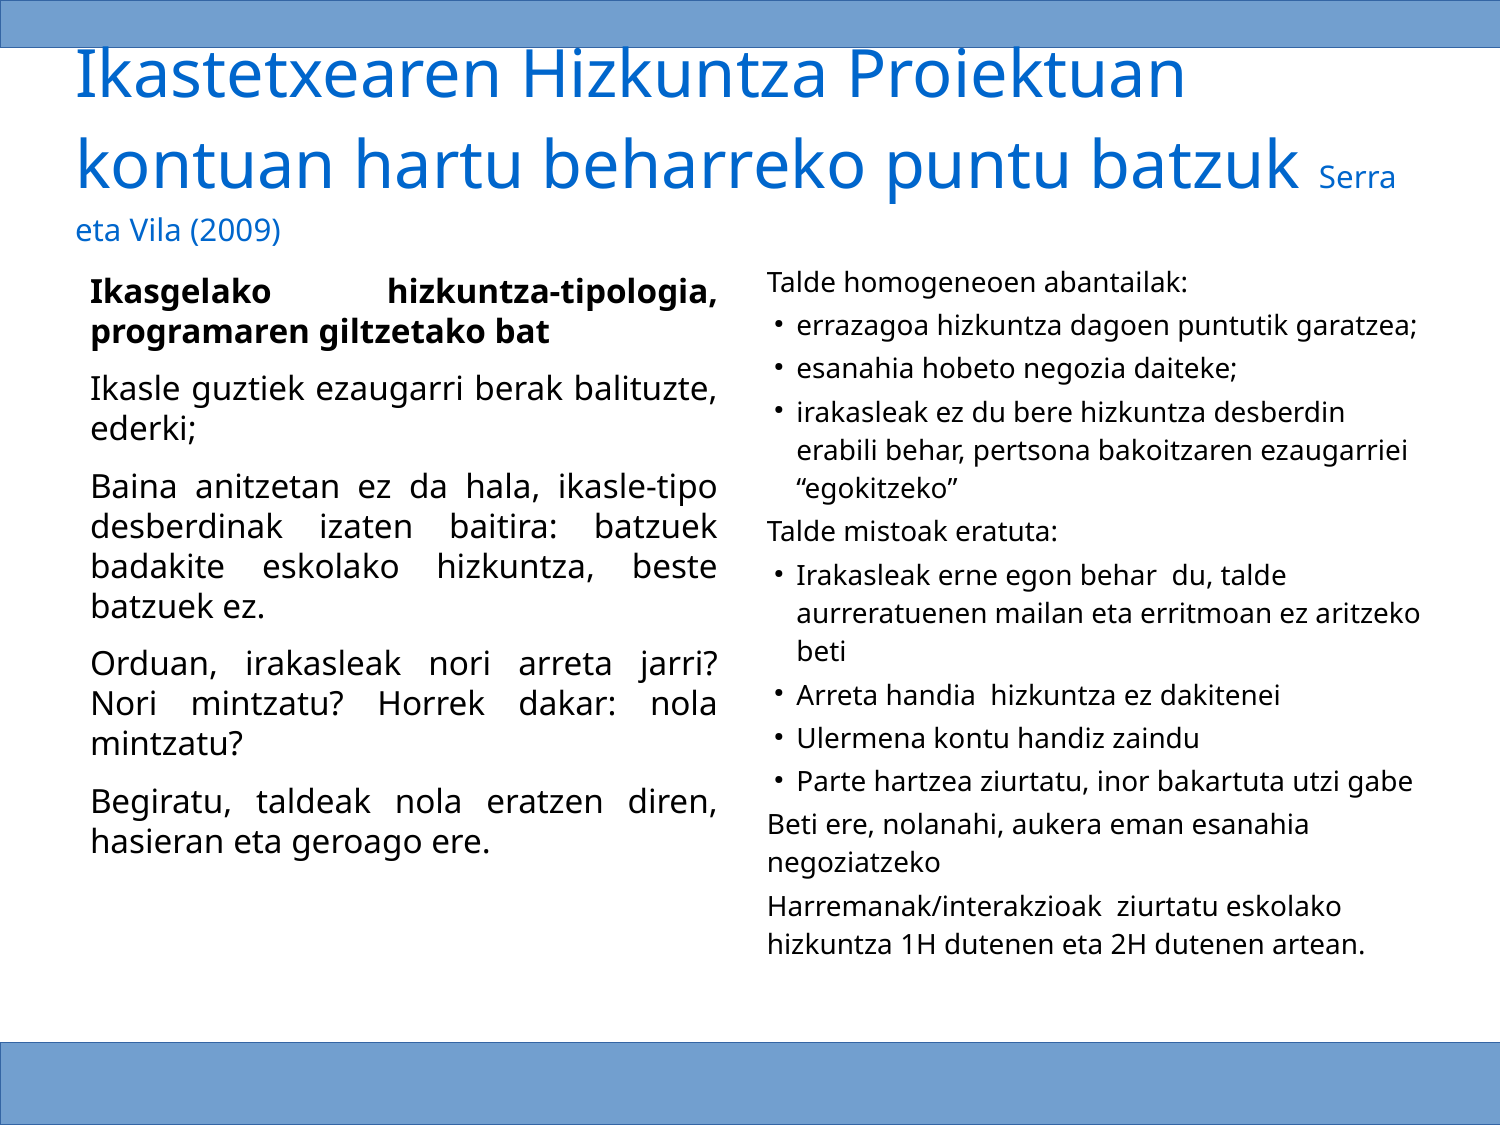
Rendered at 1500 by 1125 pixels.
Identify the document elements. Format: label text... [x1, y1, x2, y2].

list Talde homogeneoen abantailak: errazagoa hizkuntza dagoen puntutik garatzea; esanahia hobeto negozia daiteke; irakasleak ez du bere hizkuntza desberdin erabili behar, pertsona bakoitzaren ezaugarriei “egokitzeko” Talde mistoak eratuta: Irakasleak erne egon behar du, talde aurreratuenen mailan eta erritmoan ez aritzeko beti Arreta handia hizkuntza ez dakitenei Ulermena kontu handiz zaindu Parte hartzea ziurtatu, inor bakartuta utzi gabe Beti ere, nolanahi, aukera eman esanahia negoziatzeko Harremanak/interakzioak ziurtatu eskolako hizkuntza 1H dutenen eta 2H dutenen artean. [766, 262, 1426, 1005]
list Ikasgelako hizkuntza-tipologia, programaren giltzetako bat Ikasle guztiek ezaugarri berak balituzte, ederki; Baina anitzetan ez da hala, ikasle-tipo desberdinak izaten baitira: batzuek badakite eskolako hizkuntza, beste batzuek ez. Orduan, irakasleak nori arreta jarri? Nori mintzatu? Horrek dakar: nola mintzatu? Begiratu, taldeak nola eratzen diren, hasieran eta geroago ere. [75, 262, 734, 1005]
title Ikastetxearen Hizkuntza Proiektuan kontuan hartu beharreko puntu batzuk Serra eta Vila (2009) [75, 45, 1425, 233]
